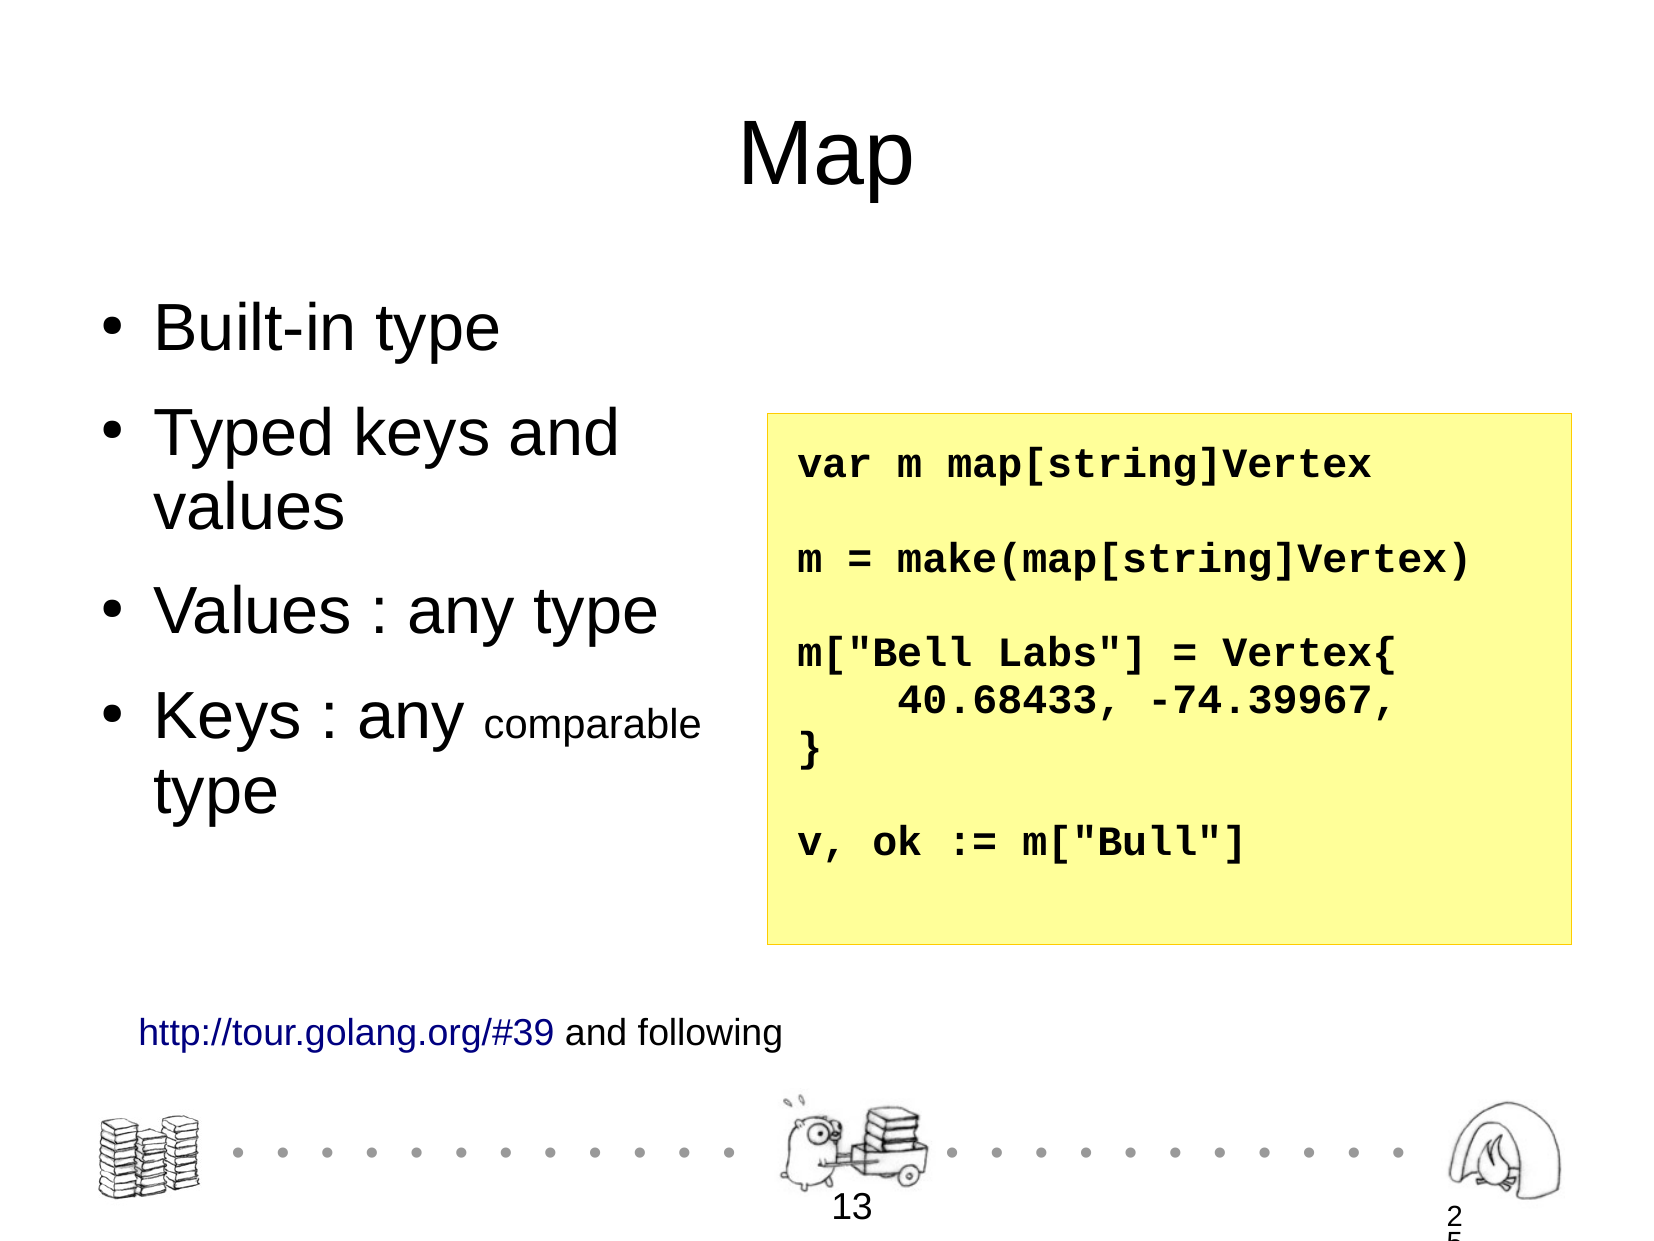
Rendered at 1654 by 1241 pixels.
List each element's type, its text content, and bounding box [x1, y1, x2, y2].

list var m map[string]Vertex m = make(map[string]Vertex) m["Bell Labs"] = Vertex{ 40.68433, -74.39967, } v, ok := m["Bull"] [767, 413, 1572, 945]
picture [768, 1088, 936, 1198]
picture [1441, 1092, 1565, 1211]
title Map [82, 49, 1571, 257]
text_box http://tour.golang.org/#39 and following [123, 1003, 798, 1061]
list Built-in type Typed keys and values Values : any type Keys : any comparable type [82, 290, 809, 1010]
picture [88, 1092, 207, 1211]
